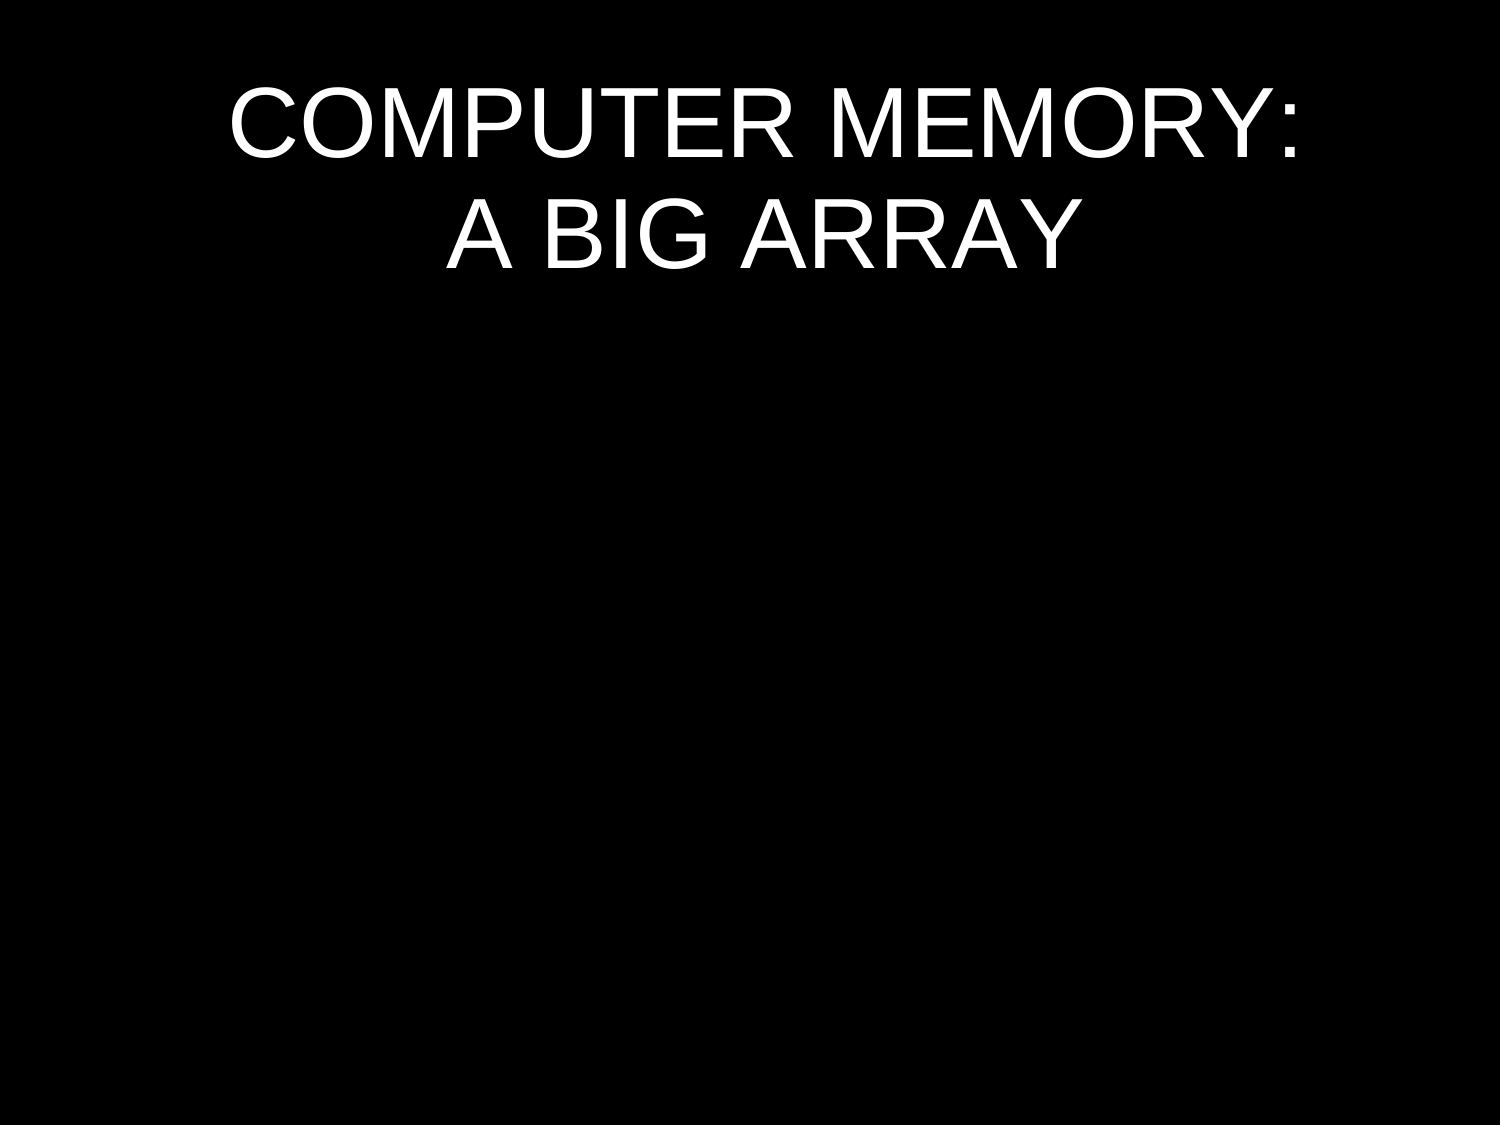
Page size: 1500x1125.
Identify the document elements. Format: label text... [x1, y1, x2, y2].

title COMPUTER MEMORY: A BIG ARRAY [187, 56, 1346, 300]
